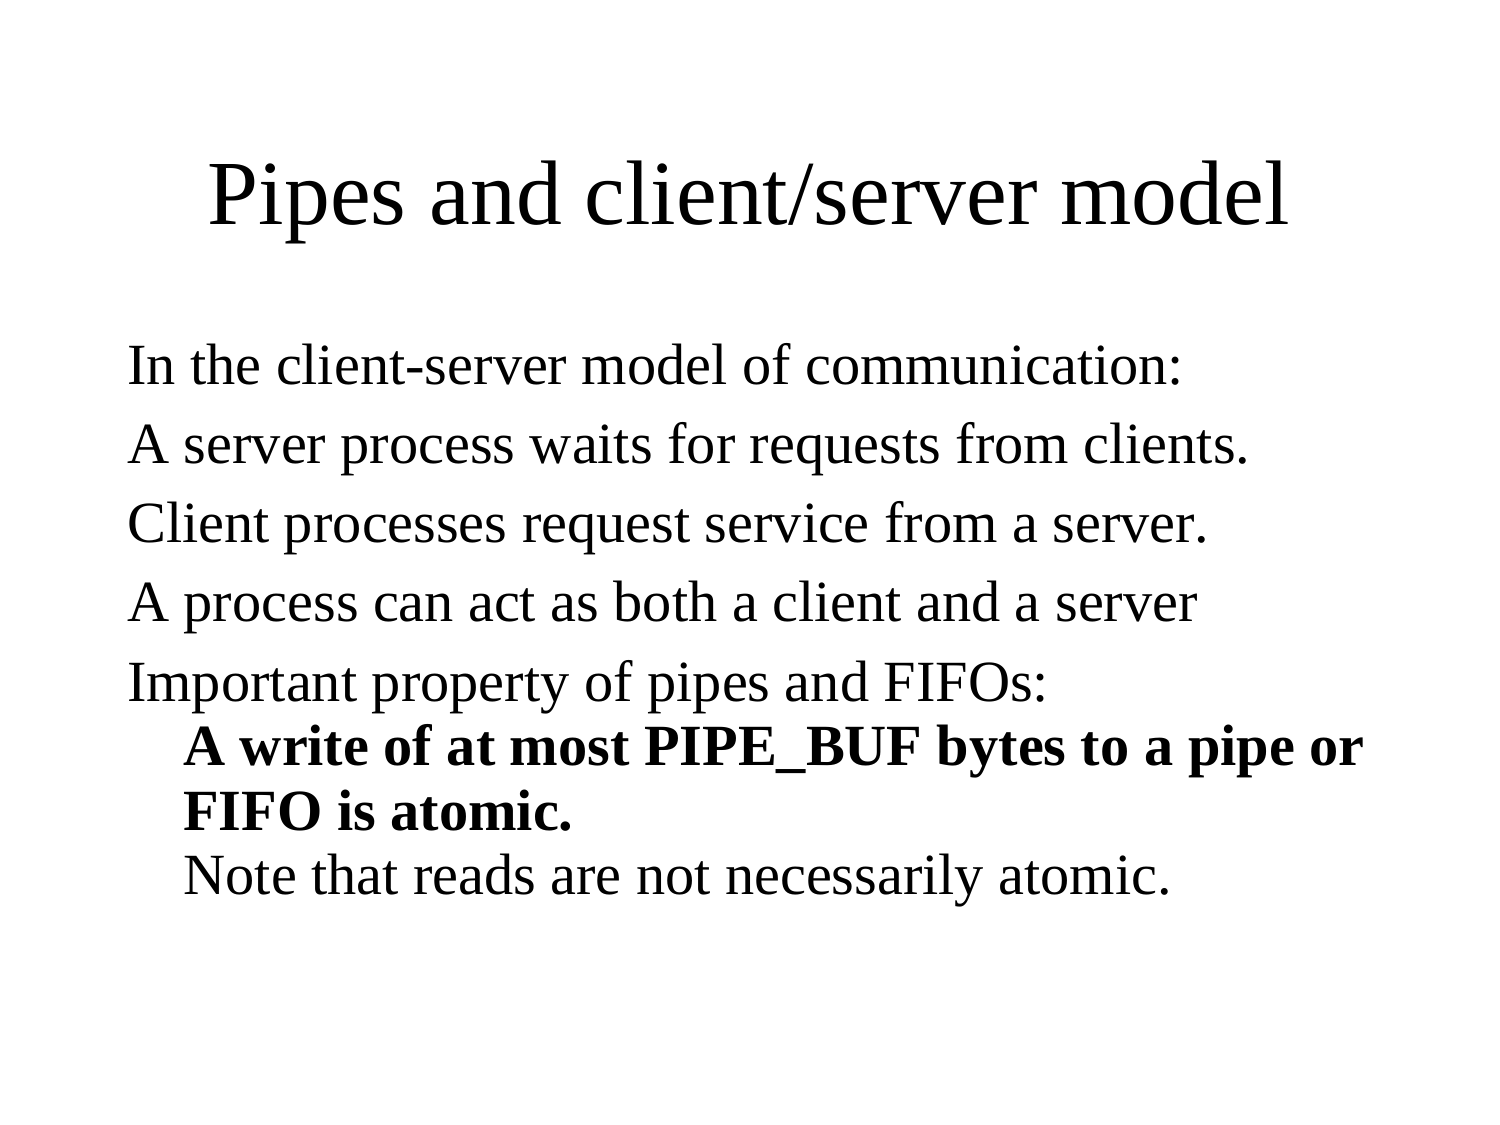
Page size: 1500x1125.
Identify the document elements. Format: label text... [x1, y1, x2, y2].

title Pipes and client/server model [112, 76, 1388, 312]
list In the client-server model of communication: A server process waits for requests from clients. Client processes request service from a server. A process can act as both a client and a server Important property of pipes and FIFOs: A write of at most PIPE_BUF bytes to a pipe or FIFO is atomic. Note that reads are not necessarily atomic. [112, 324, 1388, 1125]
